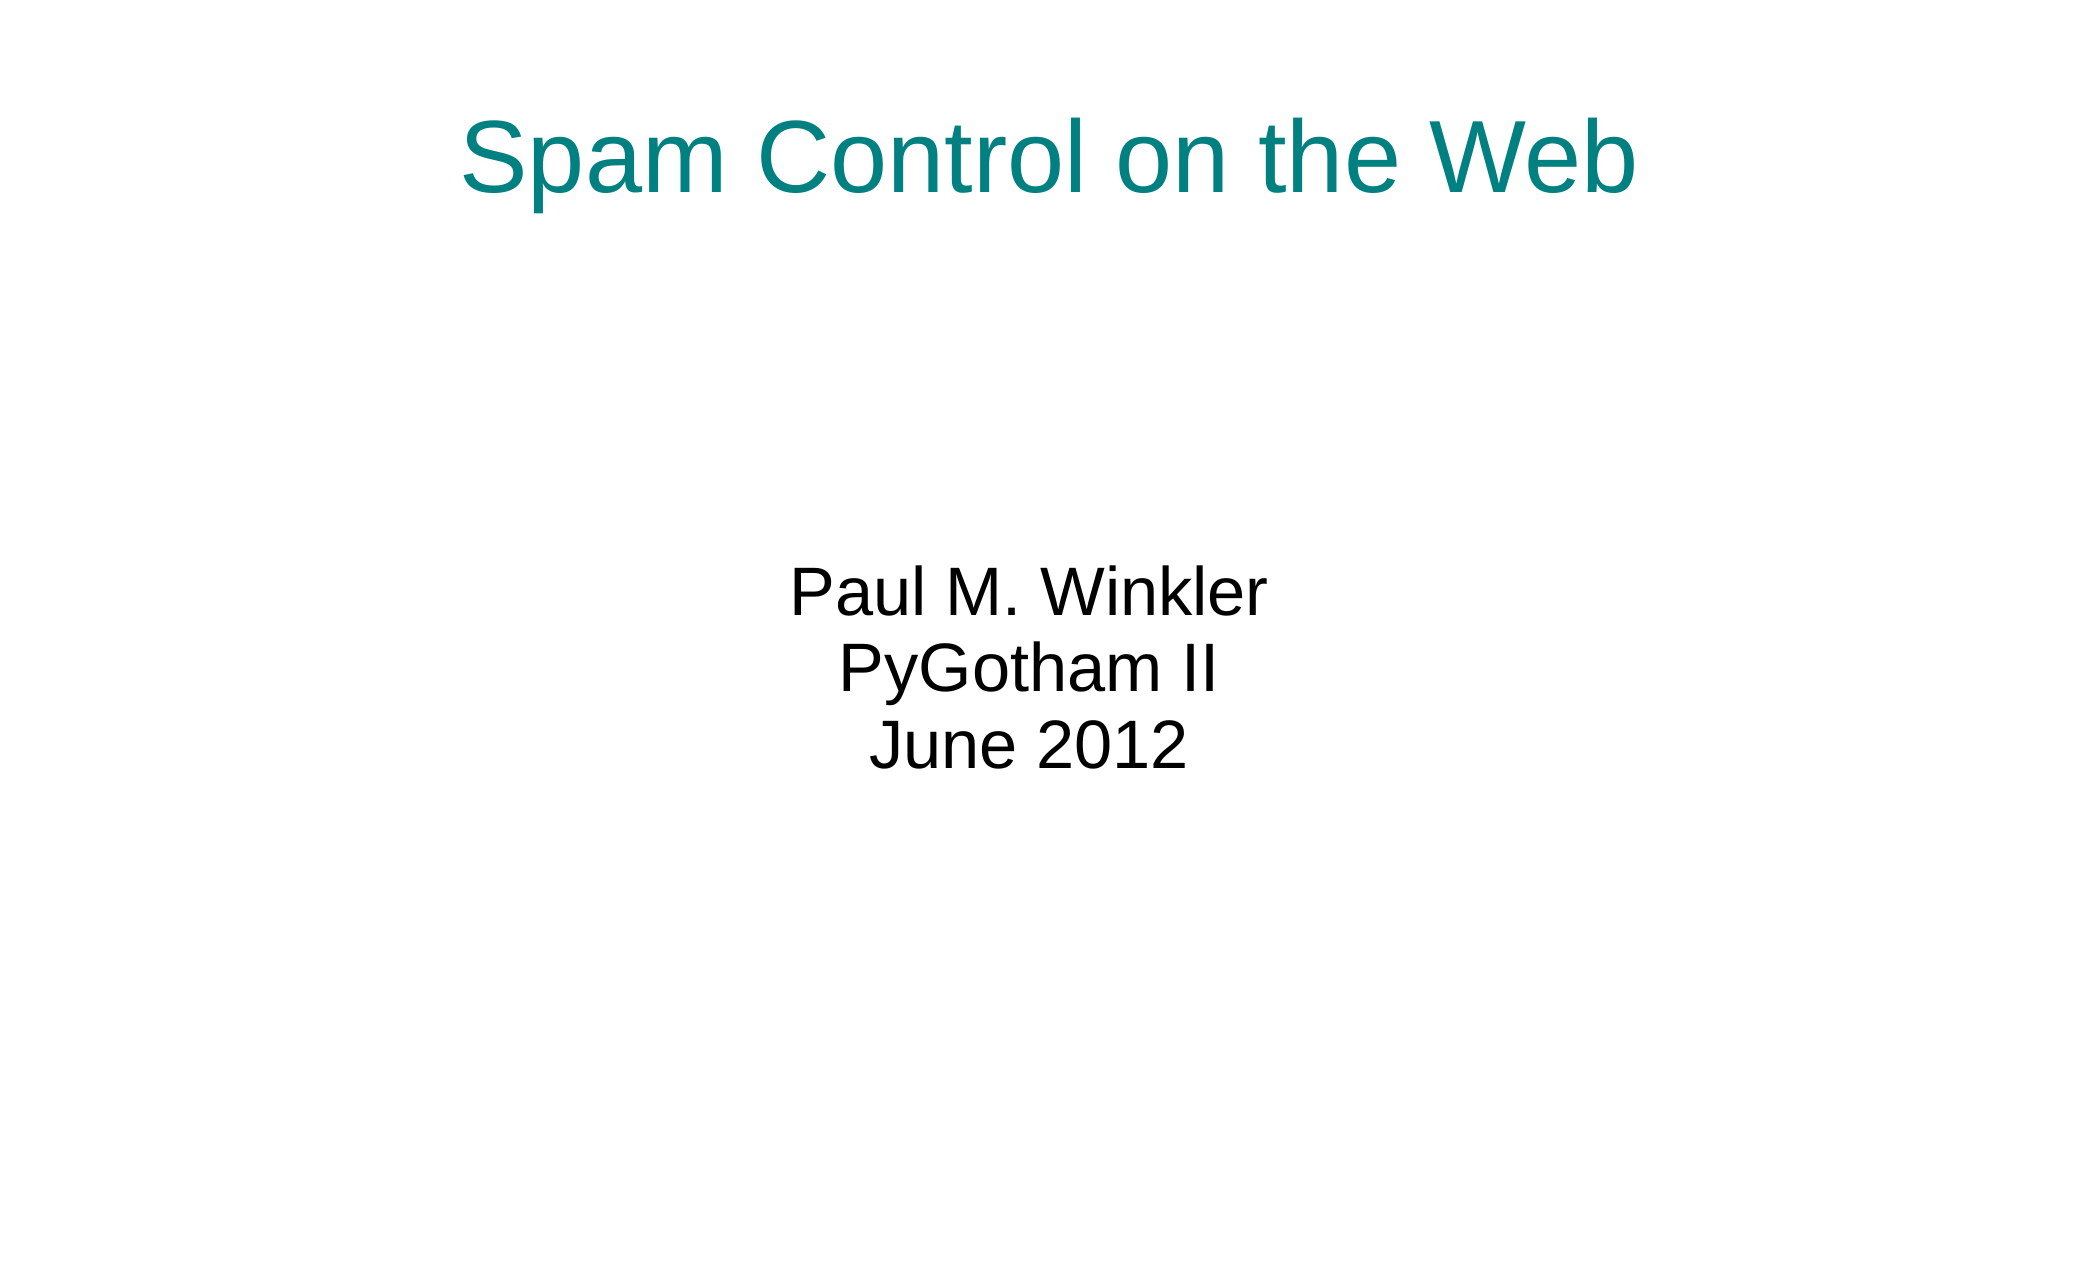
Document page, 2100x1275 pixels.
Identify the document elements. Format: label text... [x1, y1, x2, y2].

subtitle Paul M. Winkler PyGotham II June 2012 [105, 298, 1953, 1038]
title Spam Control on the Web [105, 50, 1995, 264]
